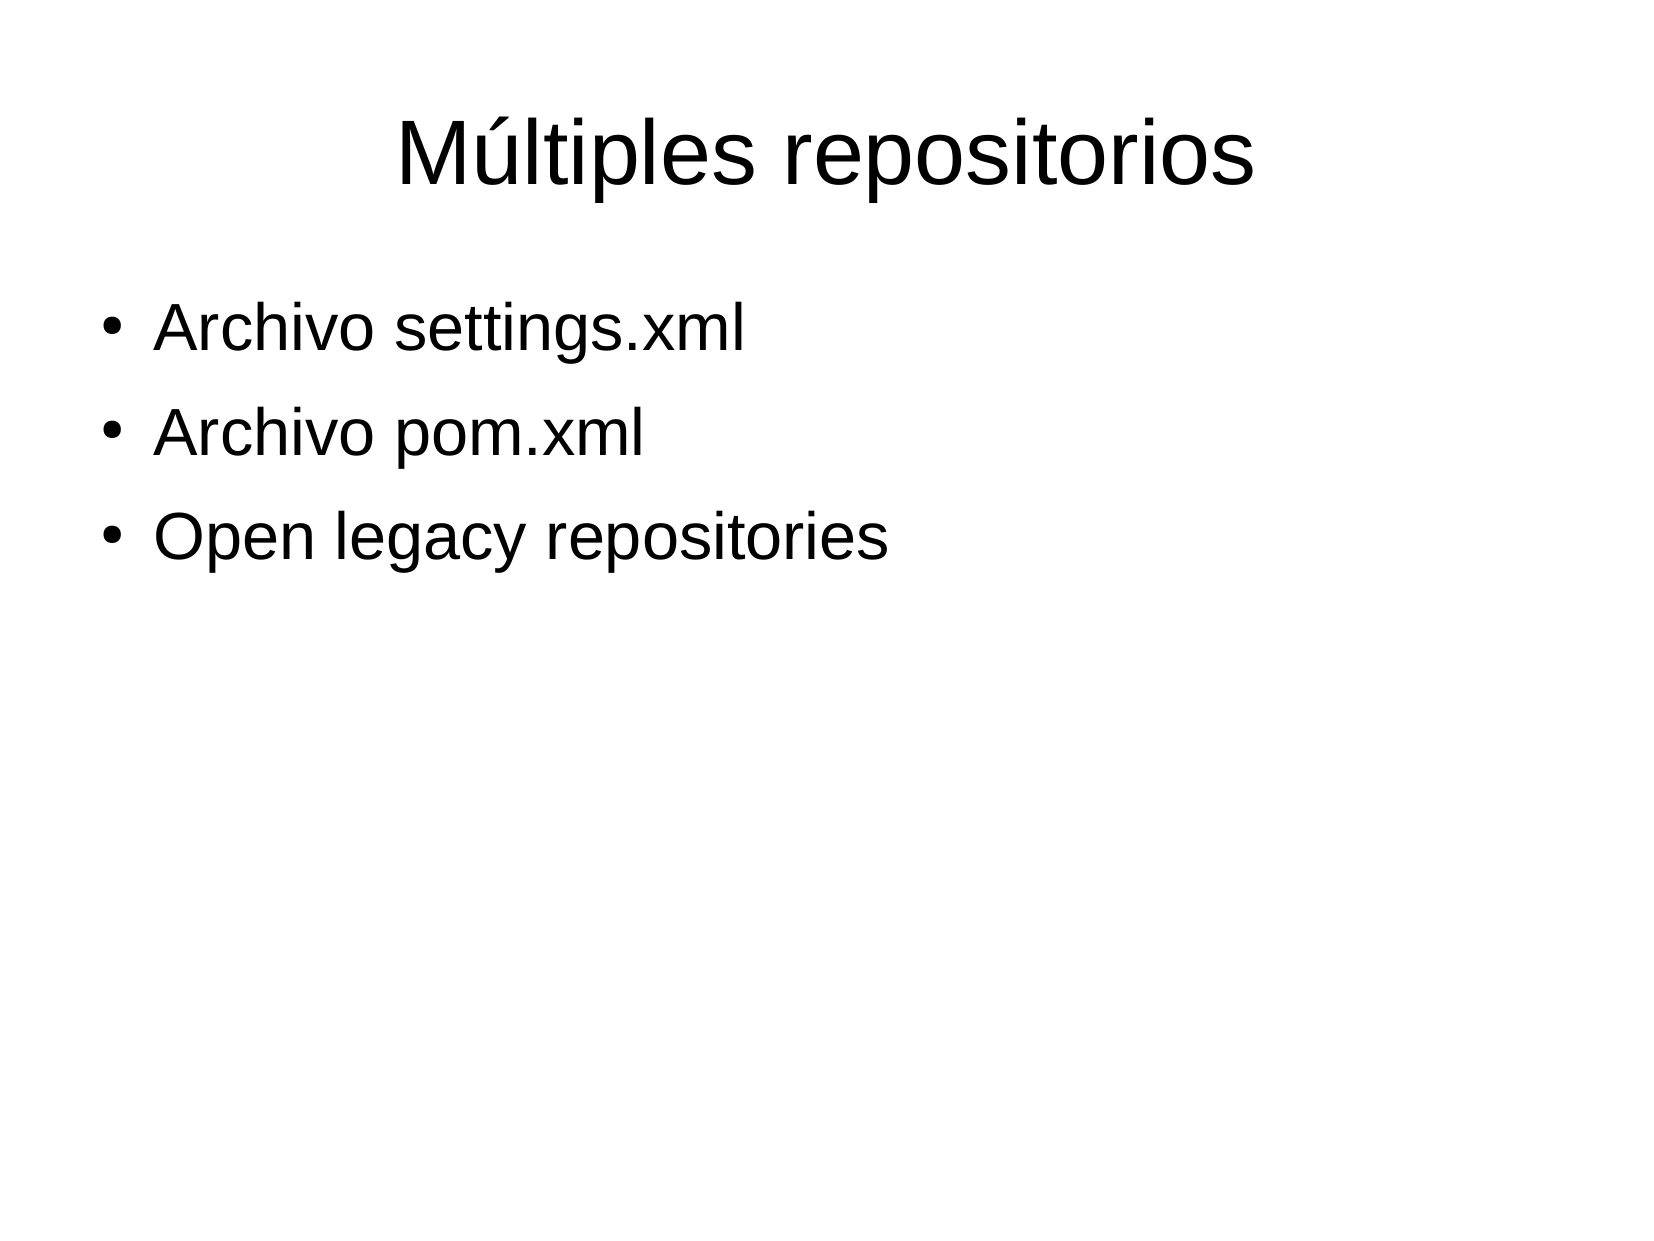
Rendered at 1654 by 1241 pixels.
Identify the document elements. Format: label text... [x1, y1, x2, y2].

title Múltiples repositorios [82, 49, 1571, 257]
list Archivo settings.xml Archivo pom.xml Open legacy repositories [82, 290, 1571, 1010]
